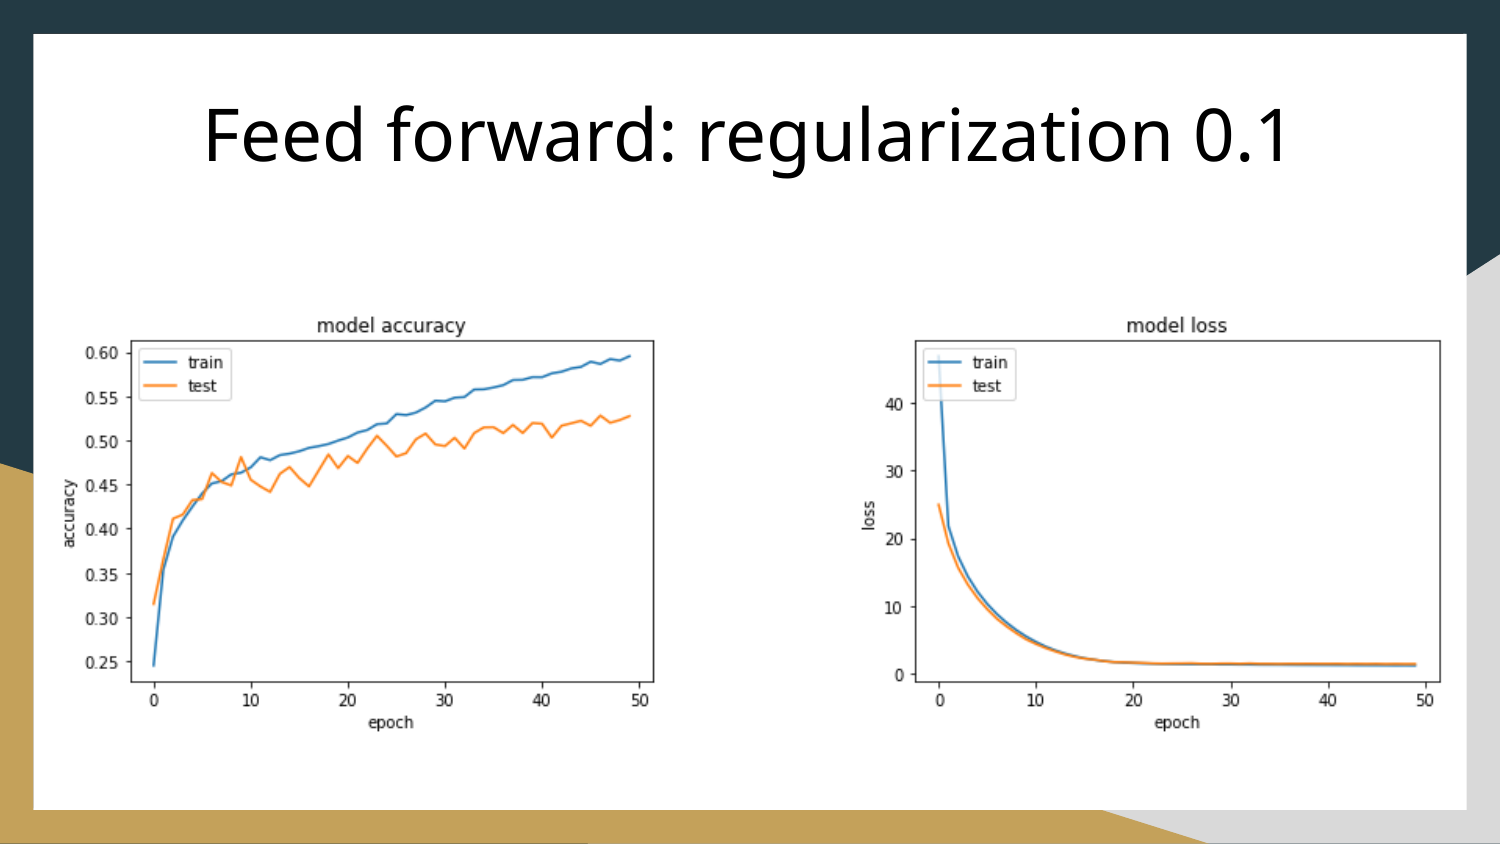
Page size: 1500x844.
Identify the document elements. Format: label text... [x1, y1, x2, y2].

title Feed forward: regularization 0.1 [51, 73, 1449, 207]
picture [851, 306, 1449, 741]
picture [51, 306, 664, 741]
